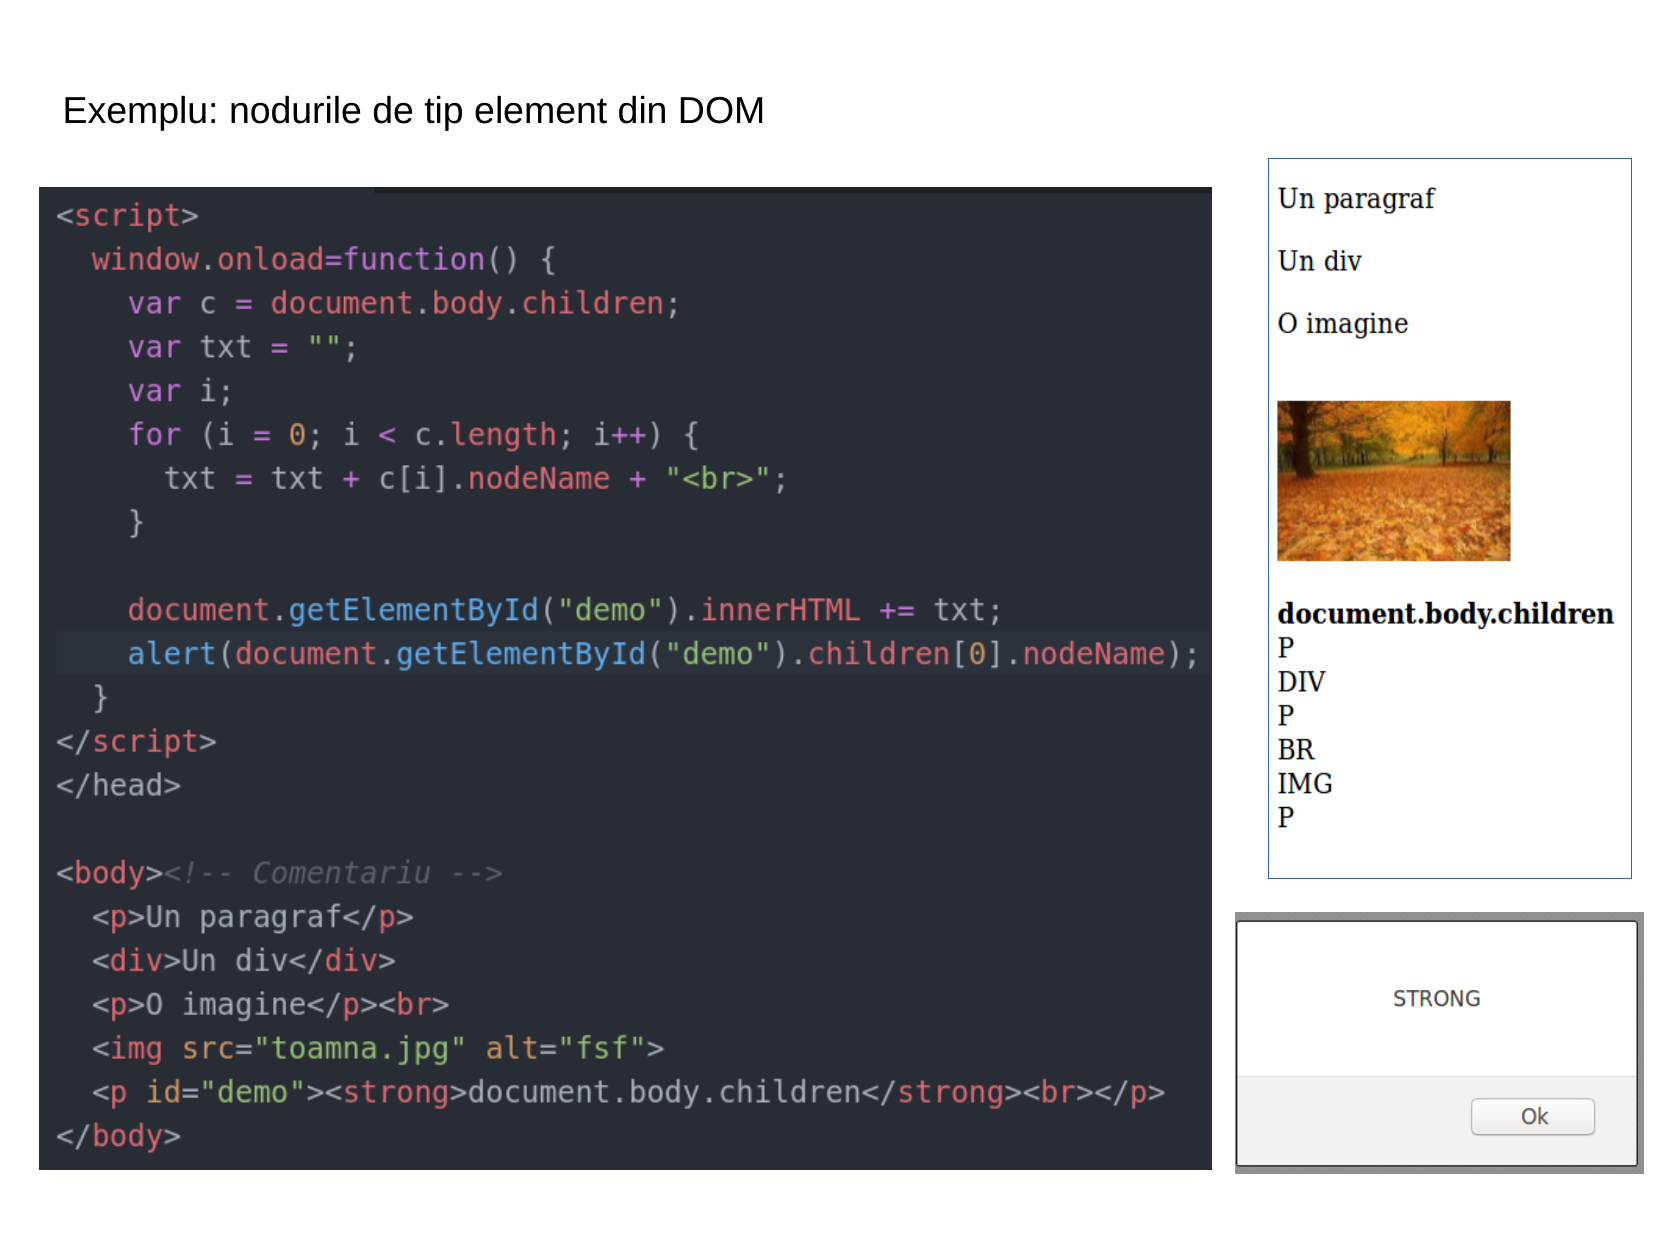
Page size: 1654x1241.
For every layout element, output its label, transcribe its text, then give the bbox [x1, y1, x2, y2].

text_box Exemplu: nodurile de tip element din DOM [47, 81, 781, 139]
picture [1268, 158, 1632, 879]
picture [39, 187, 1212, 1170]
picture [1235, 912, 1644, 1174]
